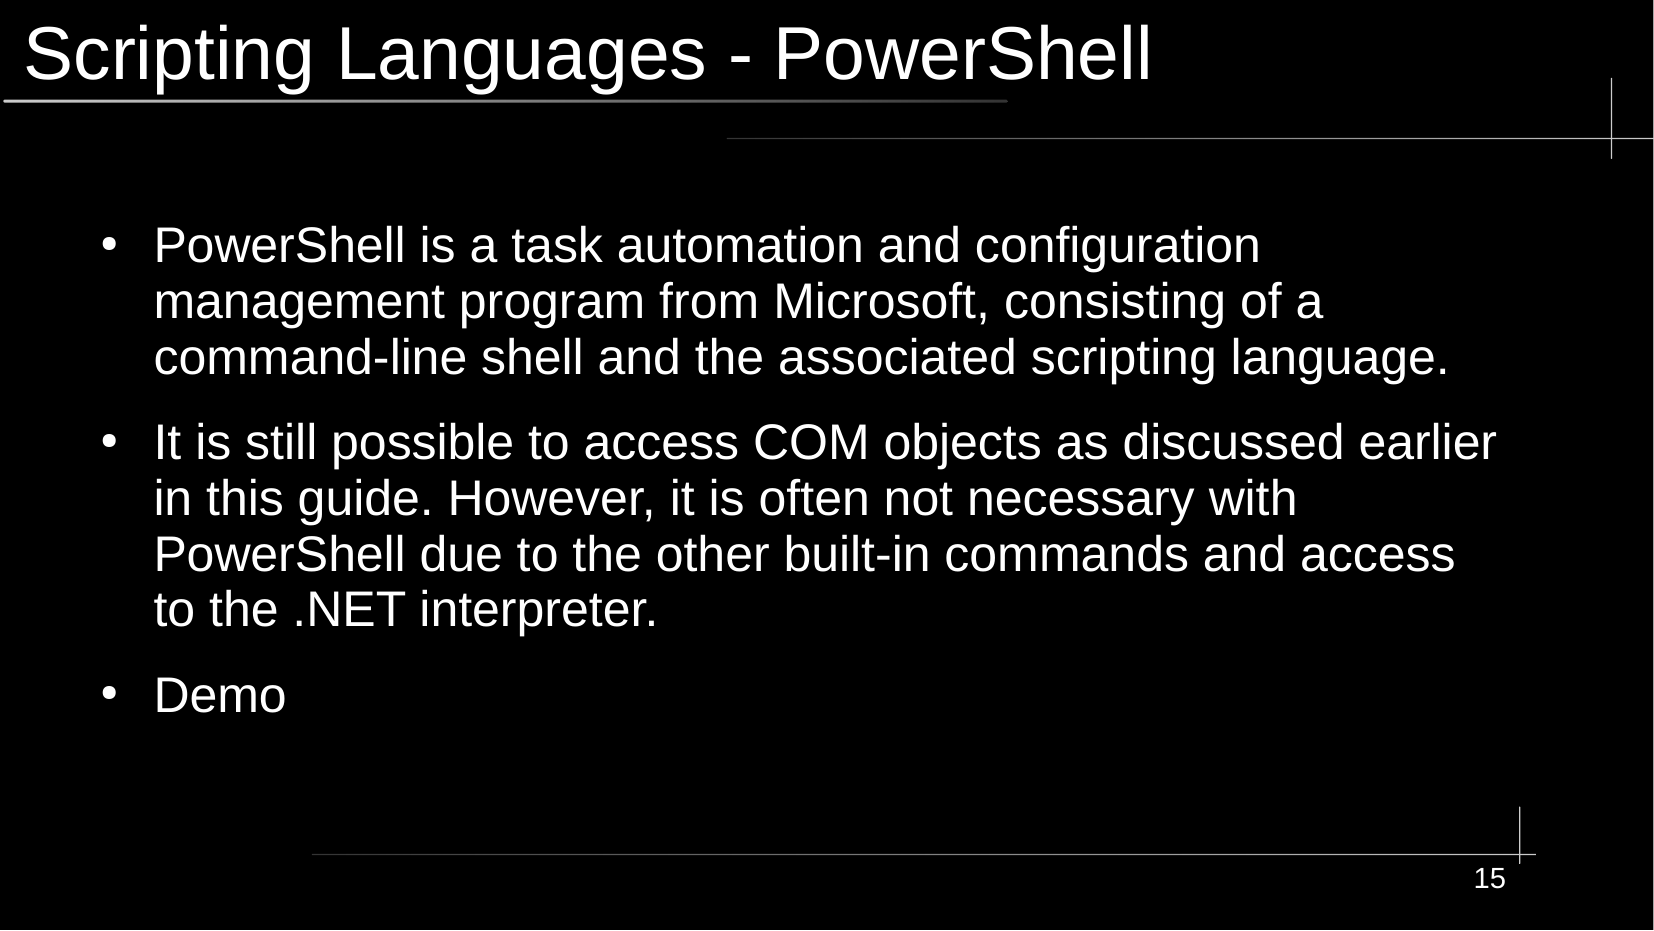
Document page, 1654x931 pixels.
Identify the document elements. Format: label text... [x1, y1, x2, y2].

list PowerShell is a task automation and configuration management program from Microsoft, consisting of a command-line shell and the associated scripting language. It is still possible to access COM objects as discussed earlier in this guide. However, it is often not necessary with PowerShell due to the other built-in commands and access to the .NET interpreter. Demo [82, 217, 1506, 758]
title Scripting Languages - PowerShell [23, 0, 1589, 107]
